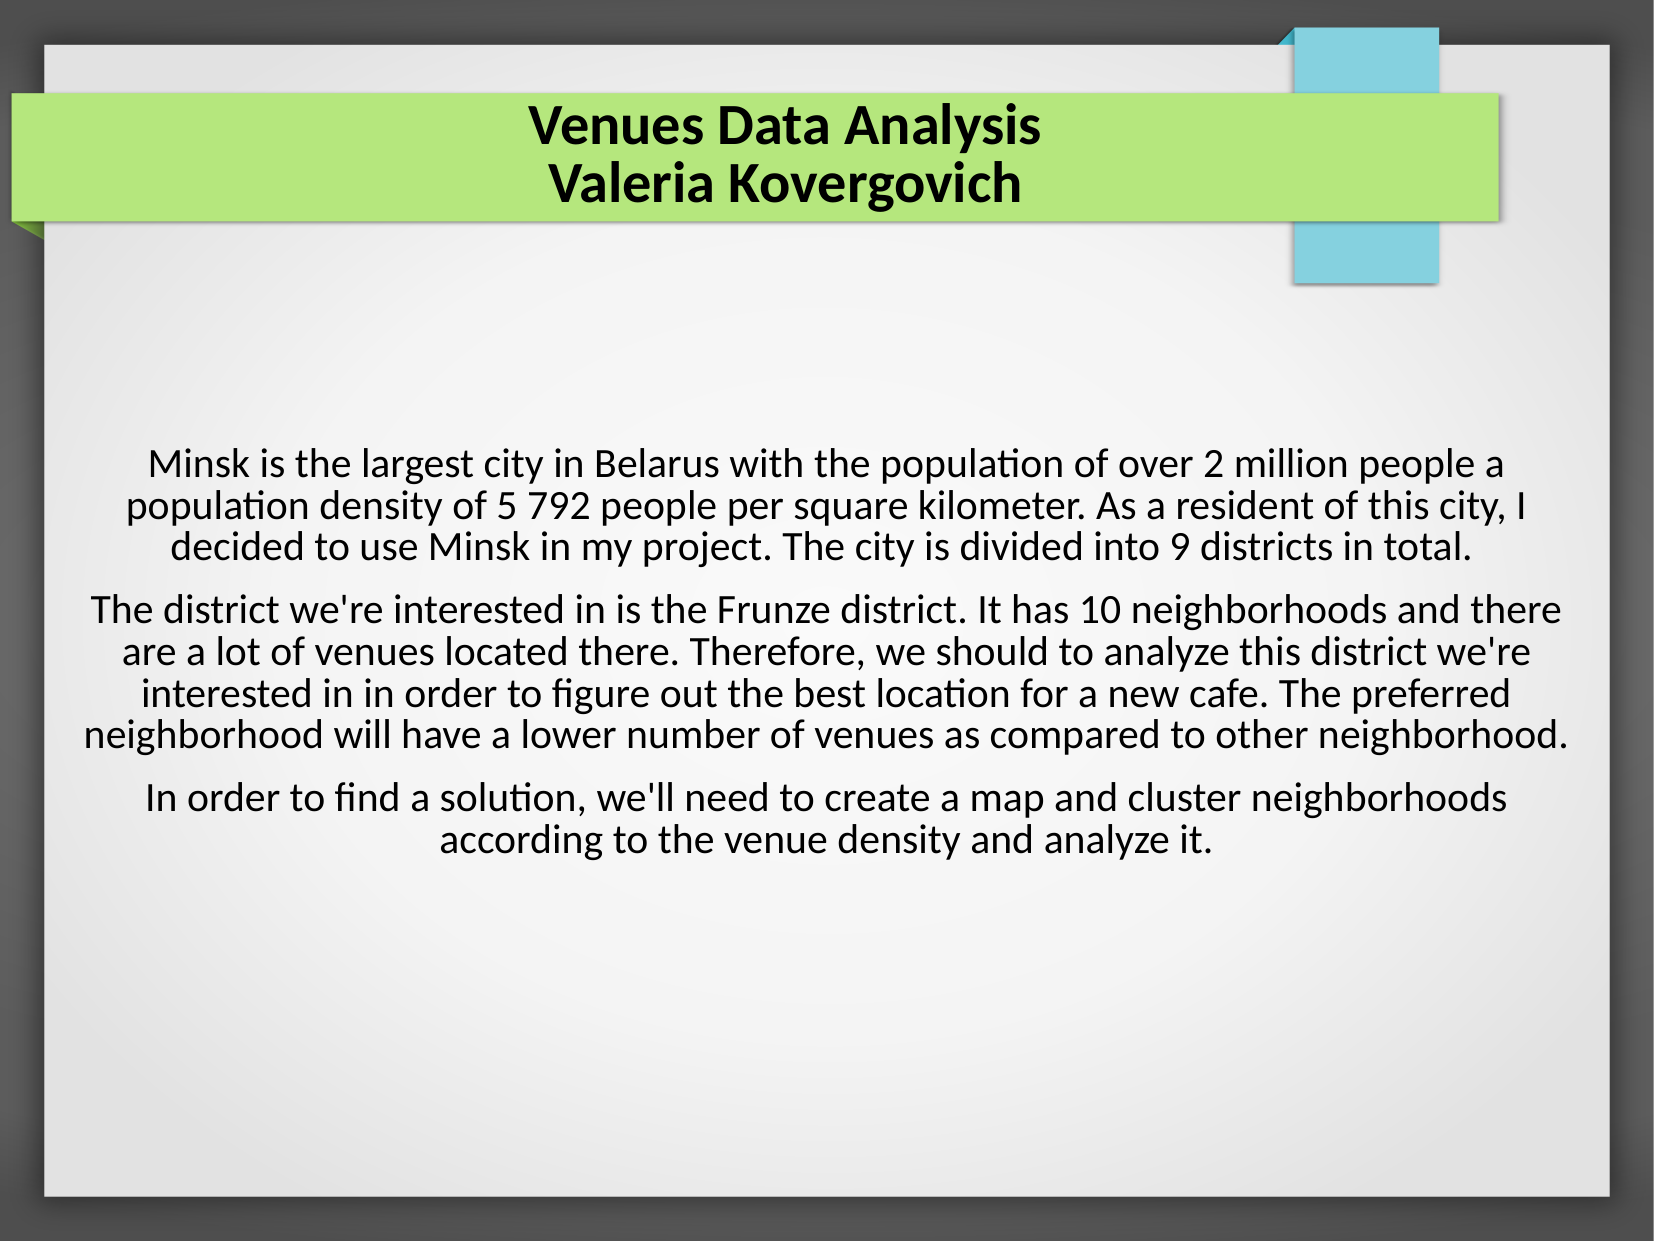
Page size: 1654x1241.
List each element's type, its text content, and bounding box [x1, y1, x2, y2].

title Venues Data Analysis Valeria Kovergovich [82, 100, 1489, 276]
picture [0, 0, 1654, 1241]
subtitle Minsk is the largest city in Belarus with the population of over 2 million people a population density of 5 792 people per square kilometer. As a resident of this city, I decided to use Minsk in my project. The city is divided into 9 districts in total. The district we're interested in is the Frunze district. It has 10 neighborhoods and there are a lot of venues located there. Therefore, we should to analyze this district we're interested in in order to figure out the best location for a new cafe. The preferred neighborhood will have a lower number of venues as compared to other neighborhood. In order to find a solution, we'll need to create a map and cluster neighborhoods according to the venue density and analyze it. [82, 295, 1571, 1015]
